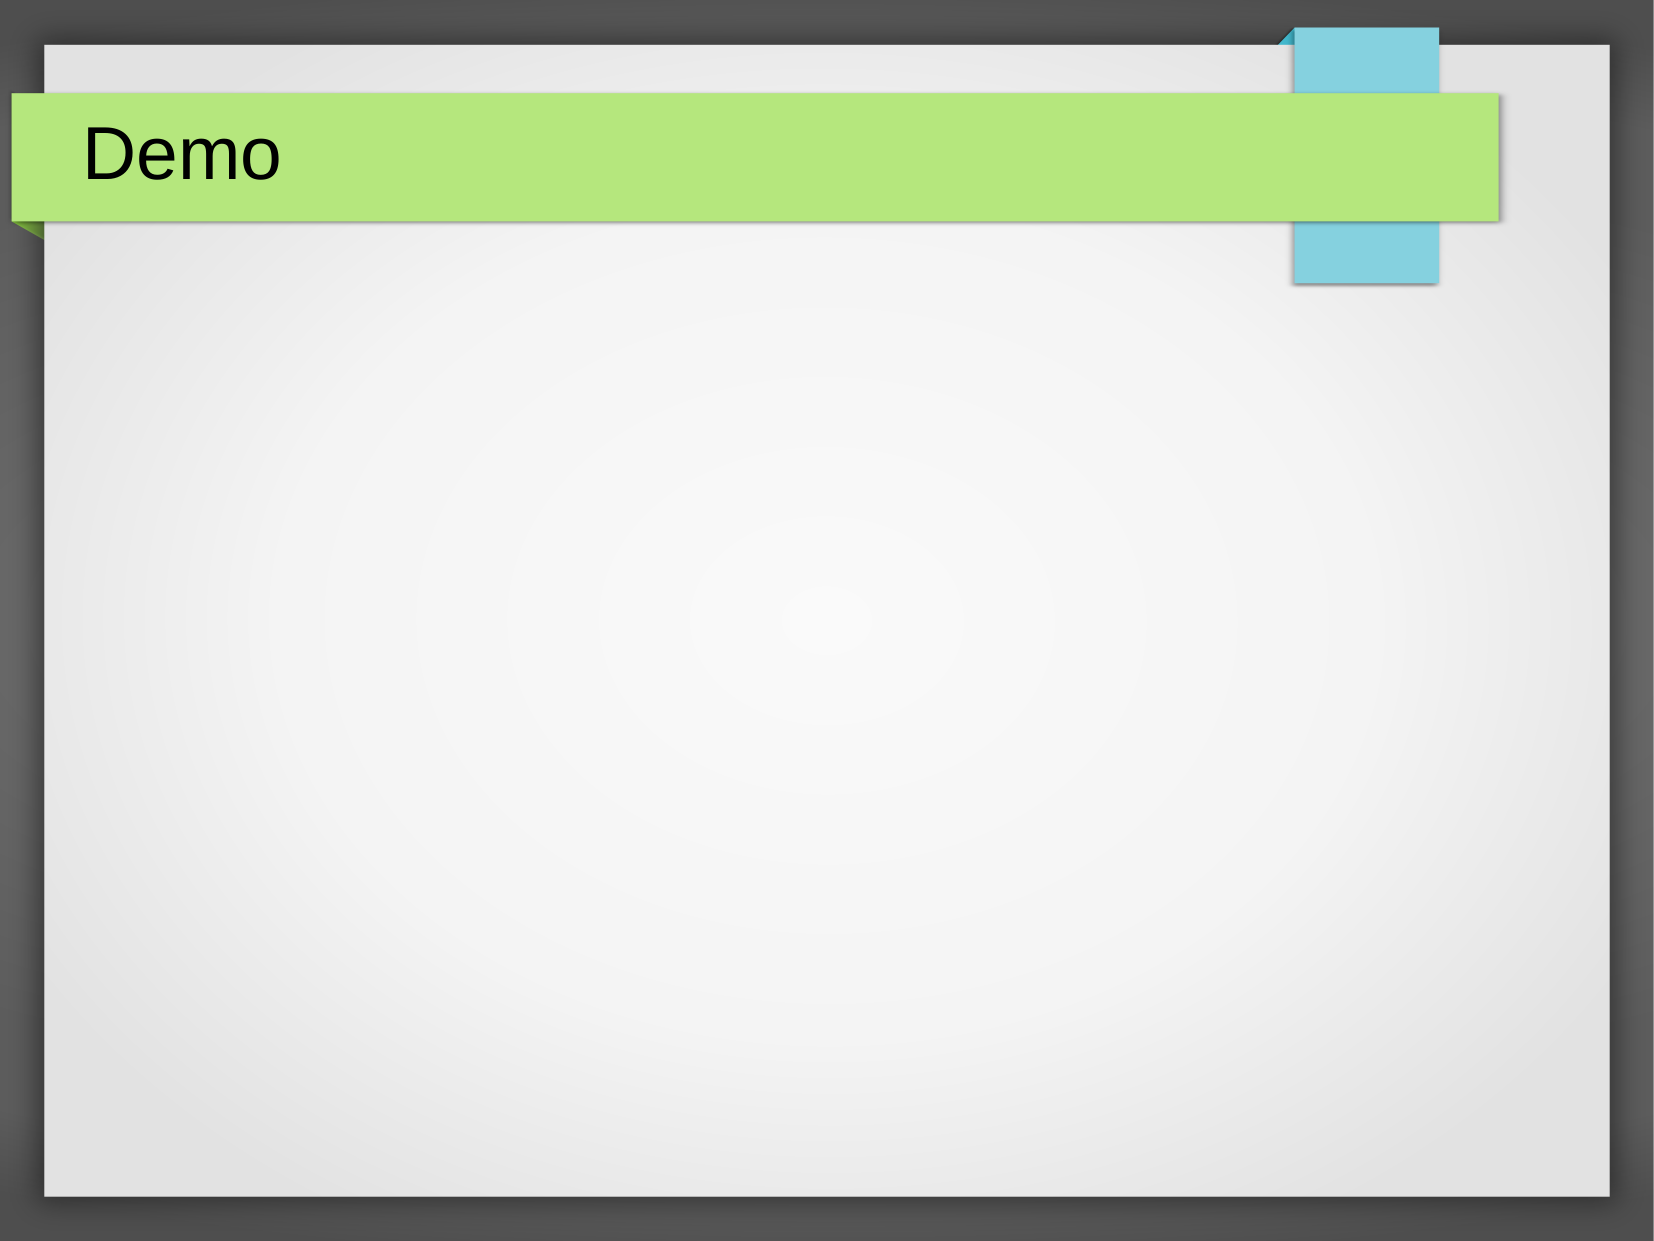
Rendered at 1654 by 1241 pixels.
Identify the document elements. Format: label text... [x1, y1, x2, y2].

picture [0, 0, 1654, 1241]
title Demo [82, 94, 1264, 213]
